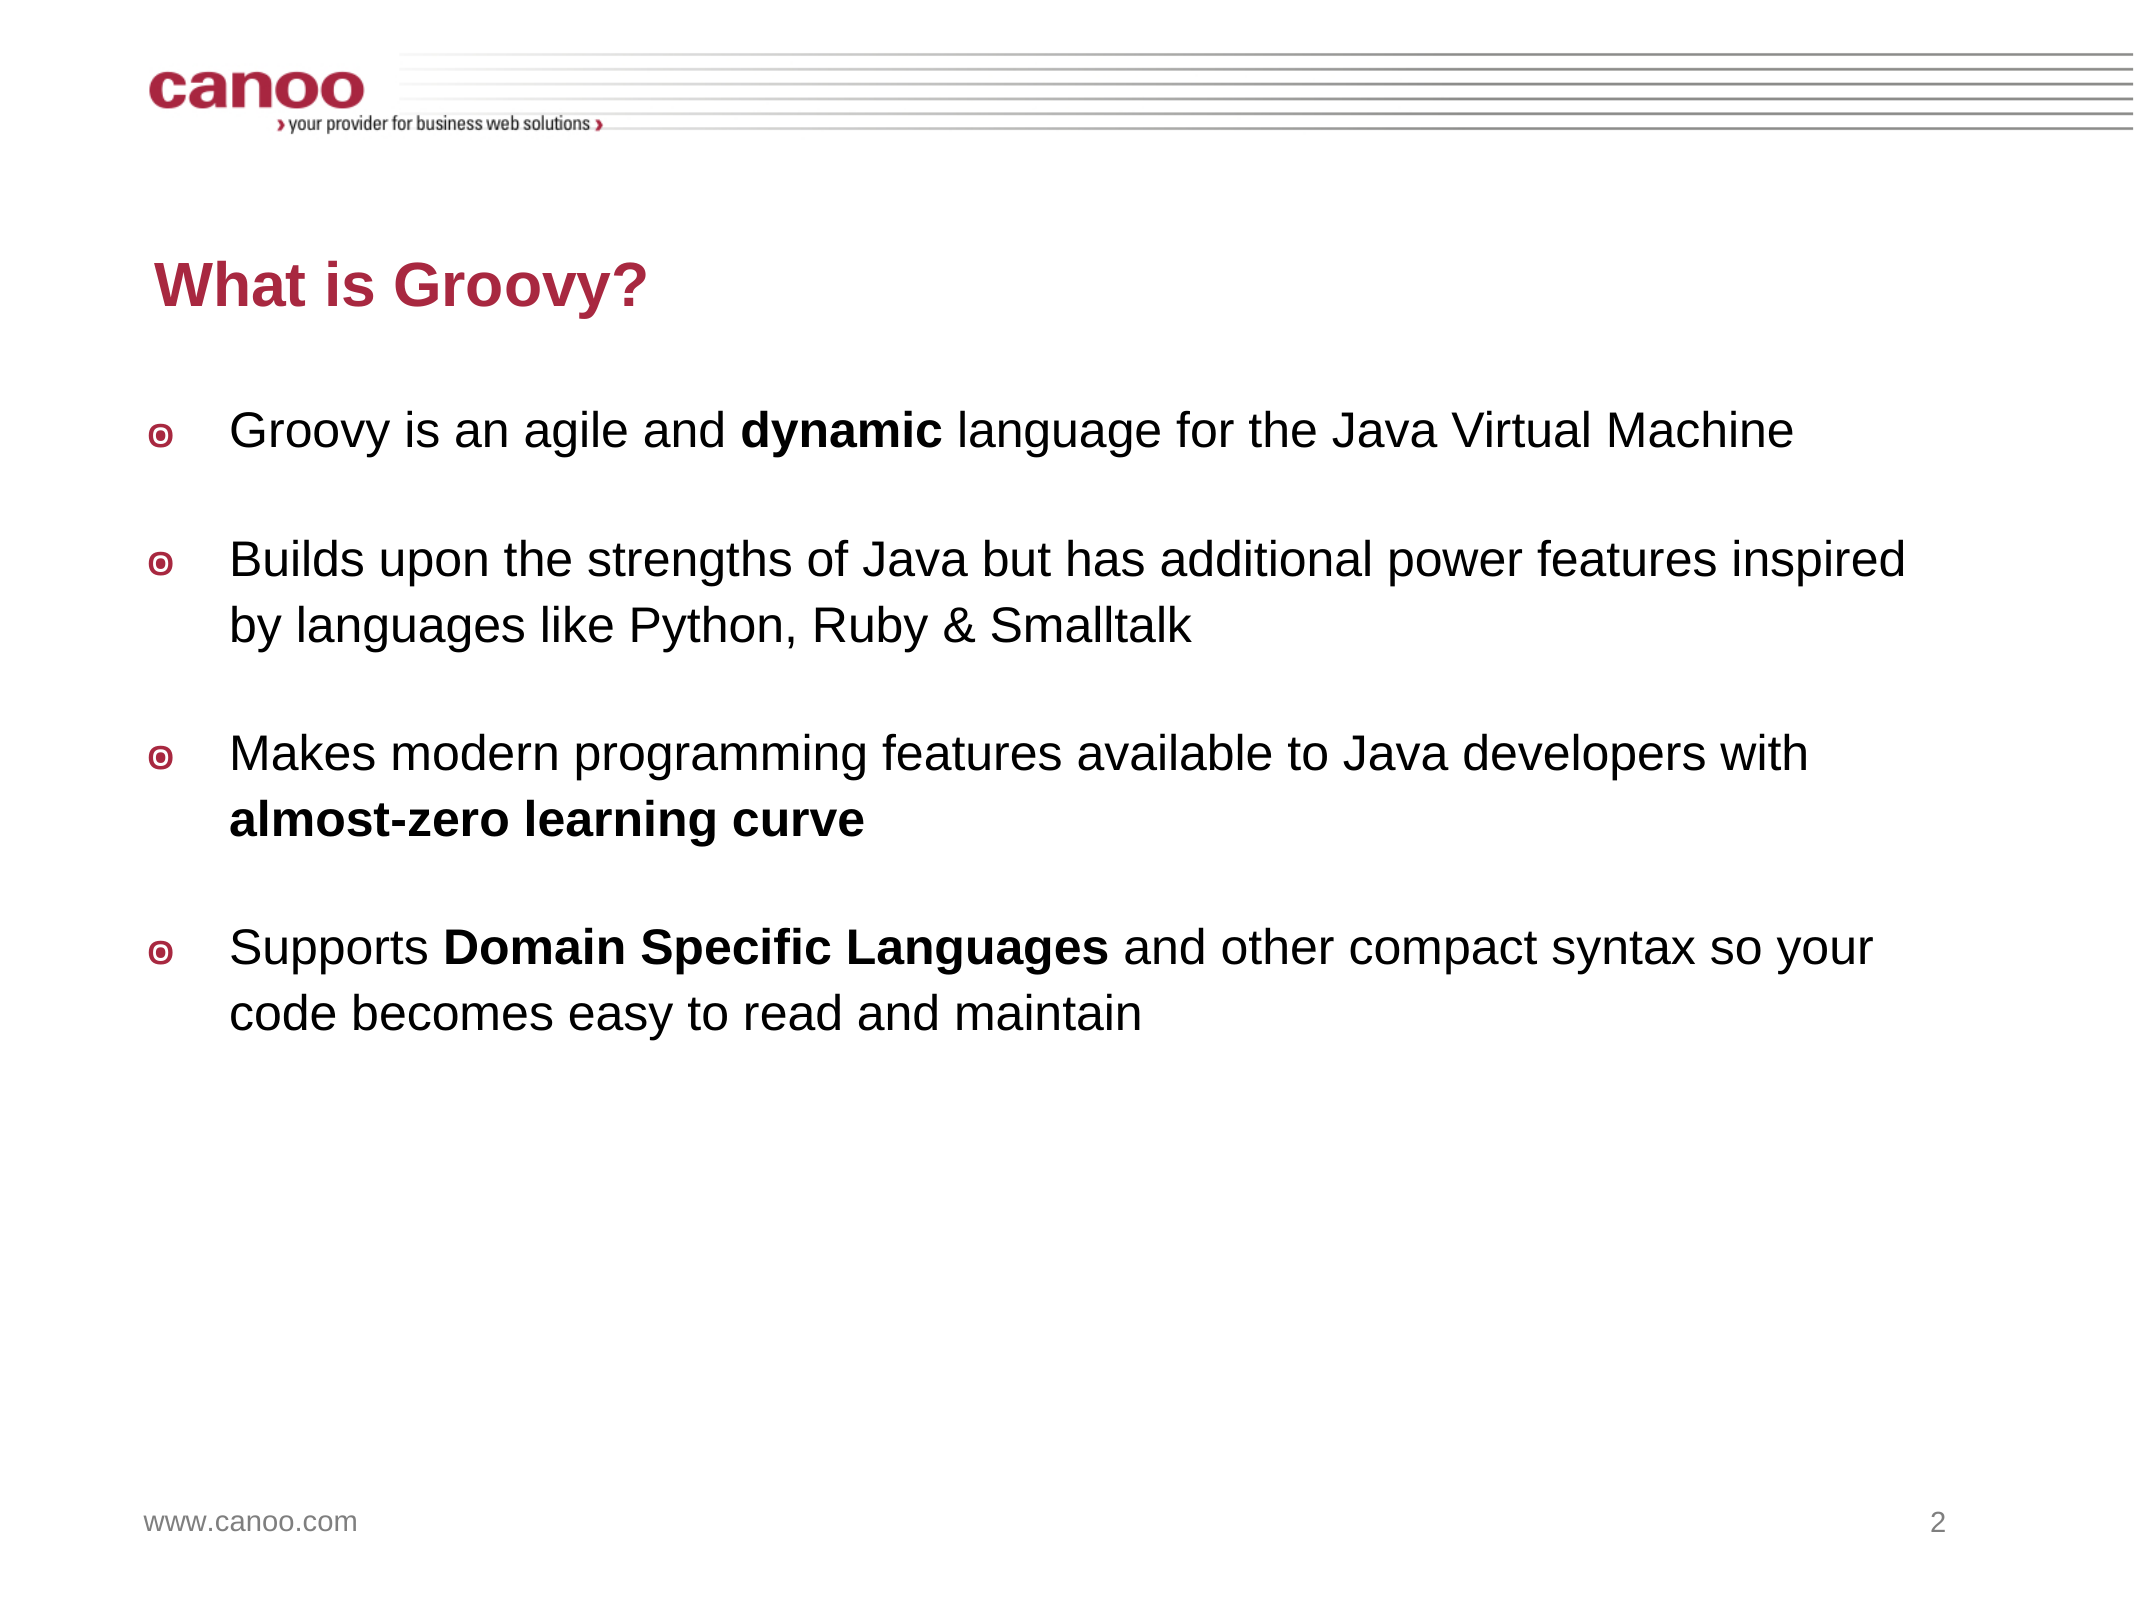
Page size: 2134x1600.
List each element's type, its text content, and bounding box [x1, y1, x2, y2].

picture [0, 21, 2134, 188]
list Groovy is an agile and dynamic language for the Java Virtual Machine Builds upon the strengths of Java but has additional power features inspired by languages like Python, Ruby & Smalltalk Makes modern programming features available to Java developers with almost-zero learning curve Supports Domain Specific Languages and other compact syntax so your code becomes easy to read and maintain [145, 391, 1959, 1405]
text_box <number> [1912, 1495, 1965, 1546]
title What is Groovy? [145, 220, 1961, 328]
